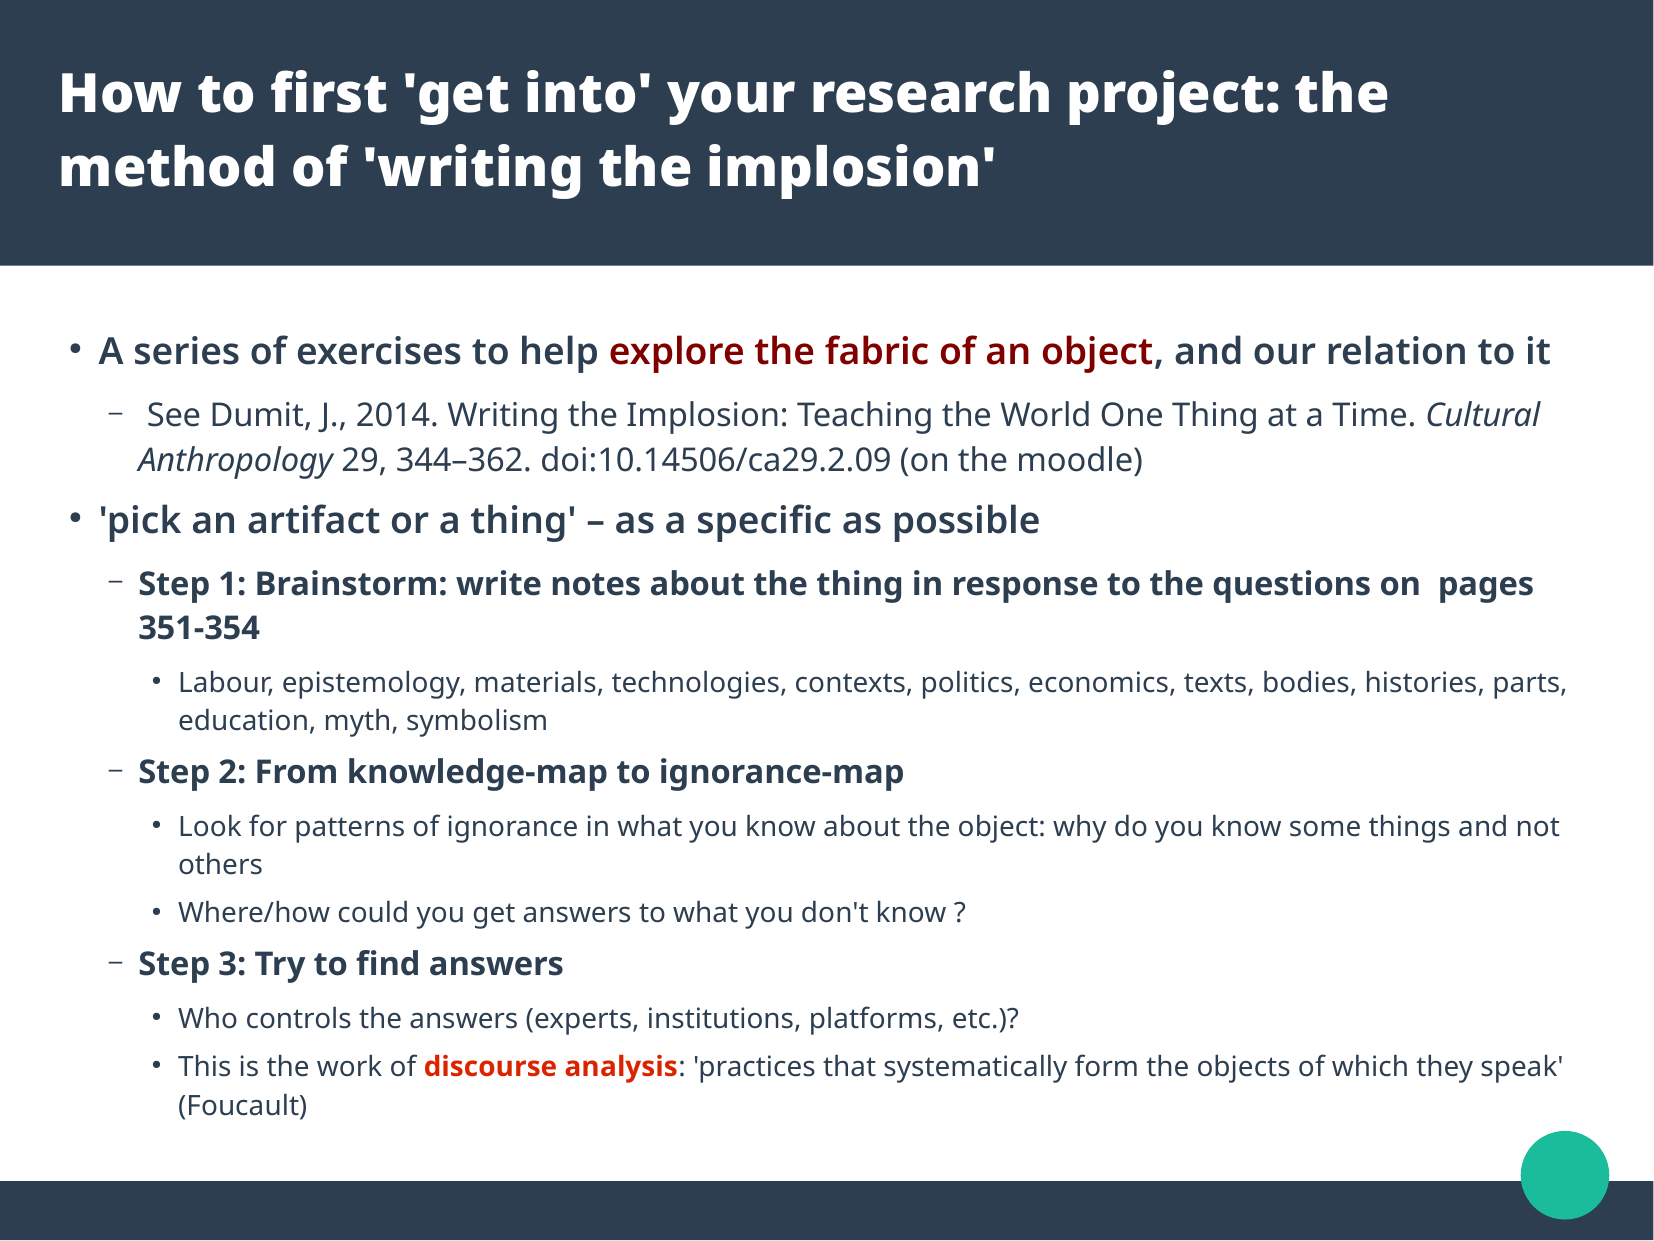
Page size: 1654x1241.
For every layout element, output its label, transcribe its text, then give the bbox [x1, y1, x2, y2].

title How to first 'get into' your research project: the method of 'writing the implosion' [59, 49, 1595, 207]
list A series of exercises to help explore the fabric of an object, and our relation to it See Dumit, J., 2014. Writing the Implosion: Teaching the World One Thing at a Time. Cultural Anthropology 29, 344–362. doi:10.14506/ca29.2.09 (on the moodle) 'pick an artifact or a thing' – as a specific as possible Step 1: Brainstorm: write notes about the thing in response to the questions on pages 351-354 Labour, epistemology, materials, technologies, contexts, politics, economics, texts, bodies, histories, parts, education, myth, symbolism Step 2: From knowledge-map to ignorance-map Look for patterns of ignorance in what you know about the object: why do you know some things and not others Where/how could you get answers to what you don't know ? Step 3: Try to find answers Who controls the answers (experts, institutions, platforms, etc.)? This is the work of discourse analysis: 'practices that systematically form the objects of which they speak' (Foucault) [59, 324, 1595, 1152]
